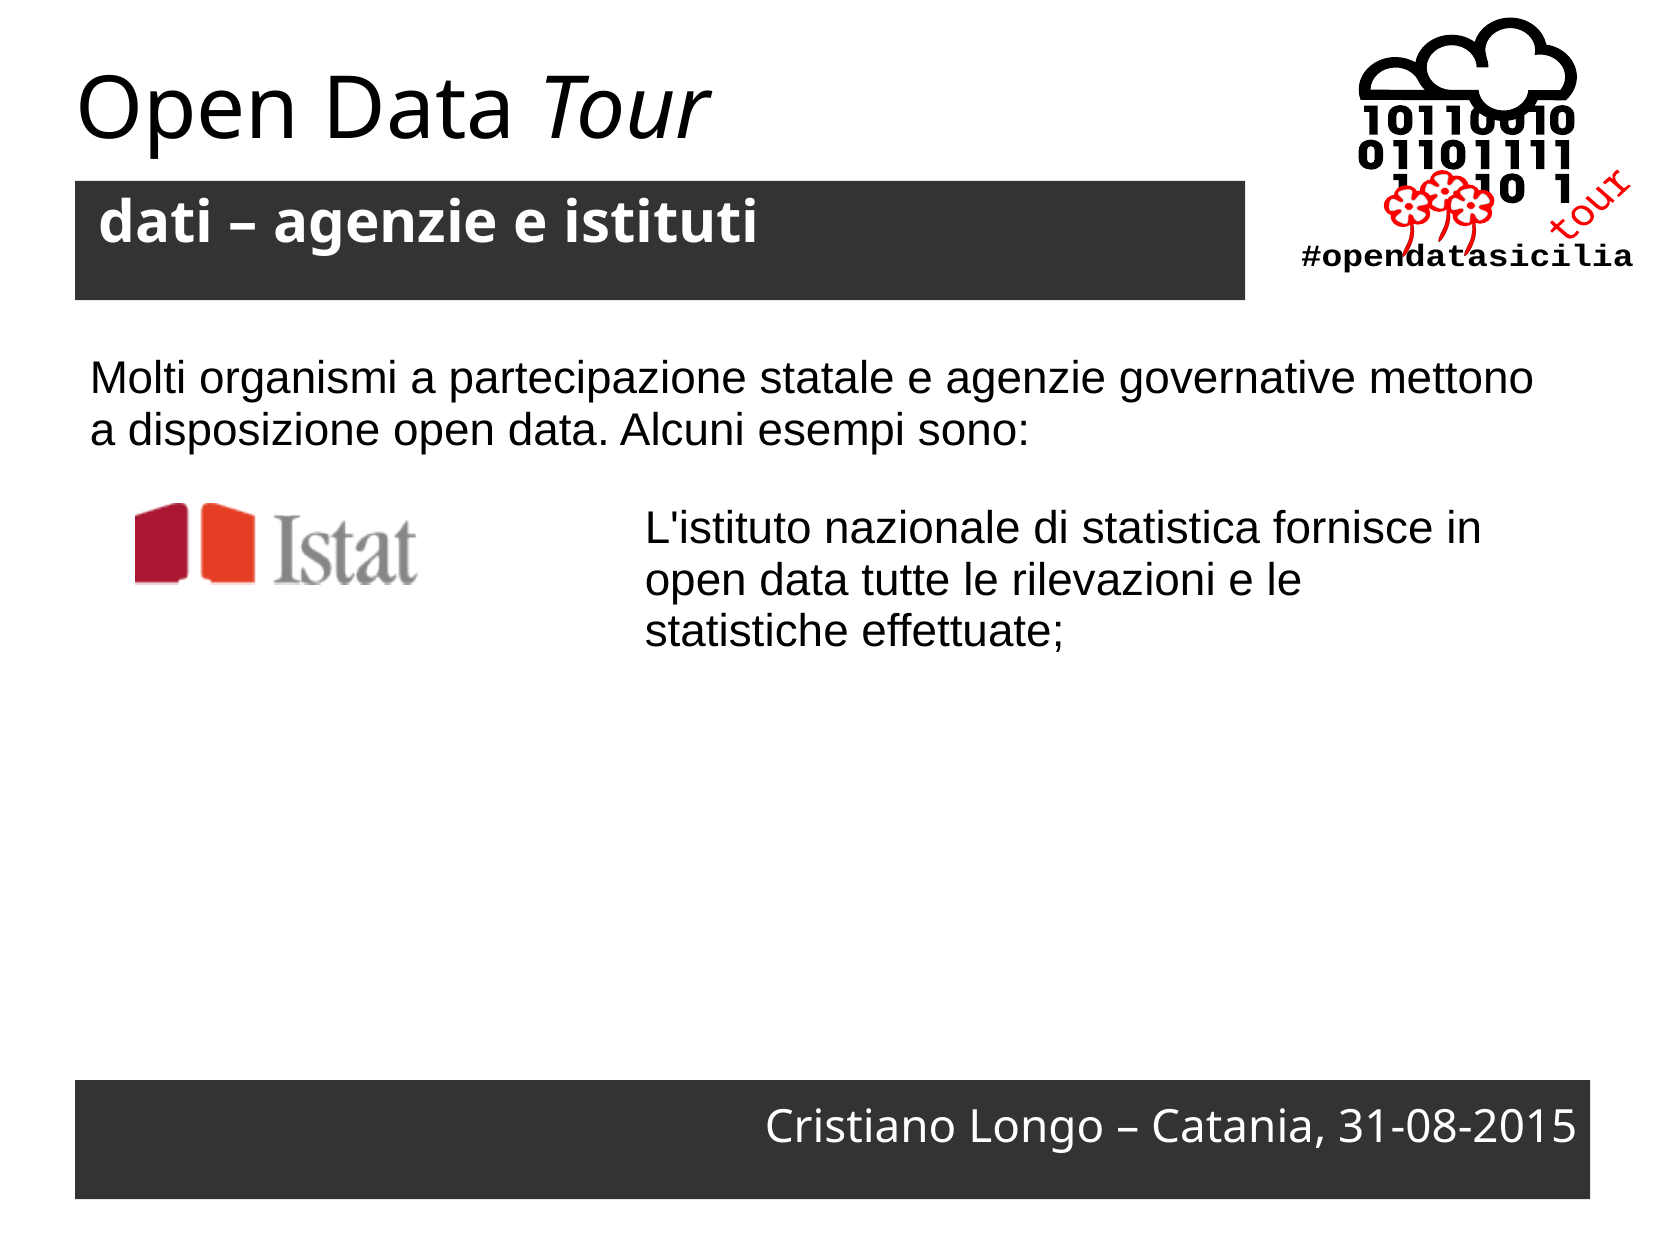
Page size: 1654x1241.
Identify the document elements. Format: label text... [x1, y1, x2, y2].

text_box L'istituto nazionale di statistica fornisce in open data tutte le rilevazioni e le statistiche effettuate; [630, 495, 1531, 664]
picture [1302, 17, 1633, 273]
text_box Molti organismi a partecipazione statale e agenzie governative mettono a disposizione open data. Alcuni esempi sono: [75, 345, 1561, 463]
list Cristiano Longo – Catania, 31-08-2015 [75, 1080, 1591, 1200]
picture [135, 503, 421, 586]
list dati – agenzie e istituti [75, 180, 1246, 301]
list Open Data Tour [75, 45, 1246, 165]
